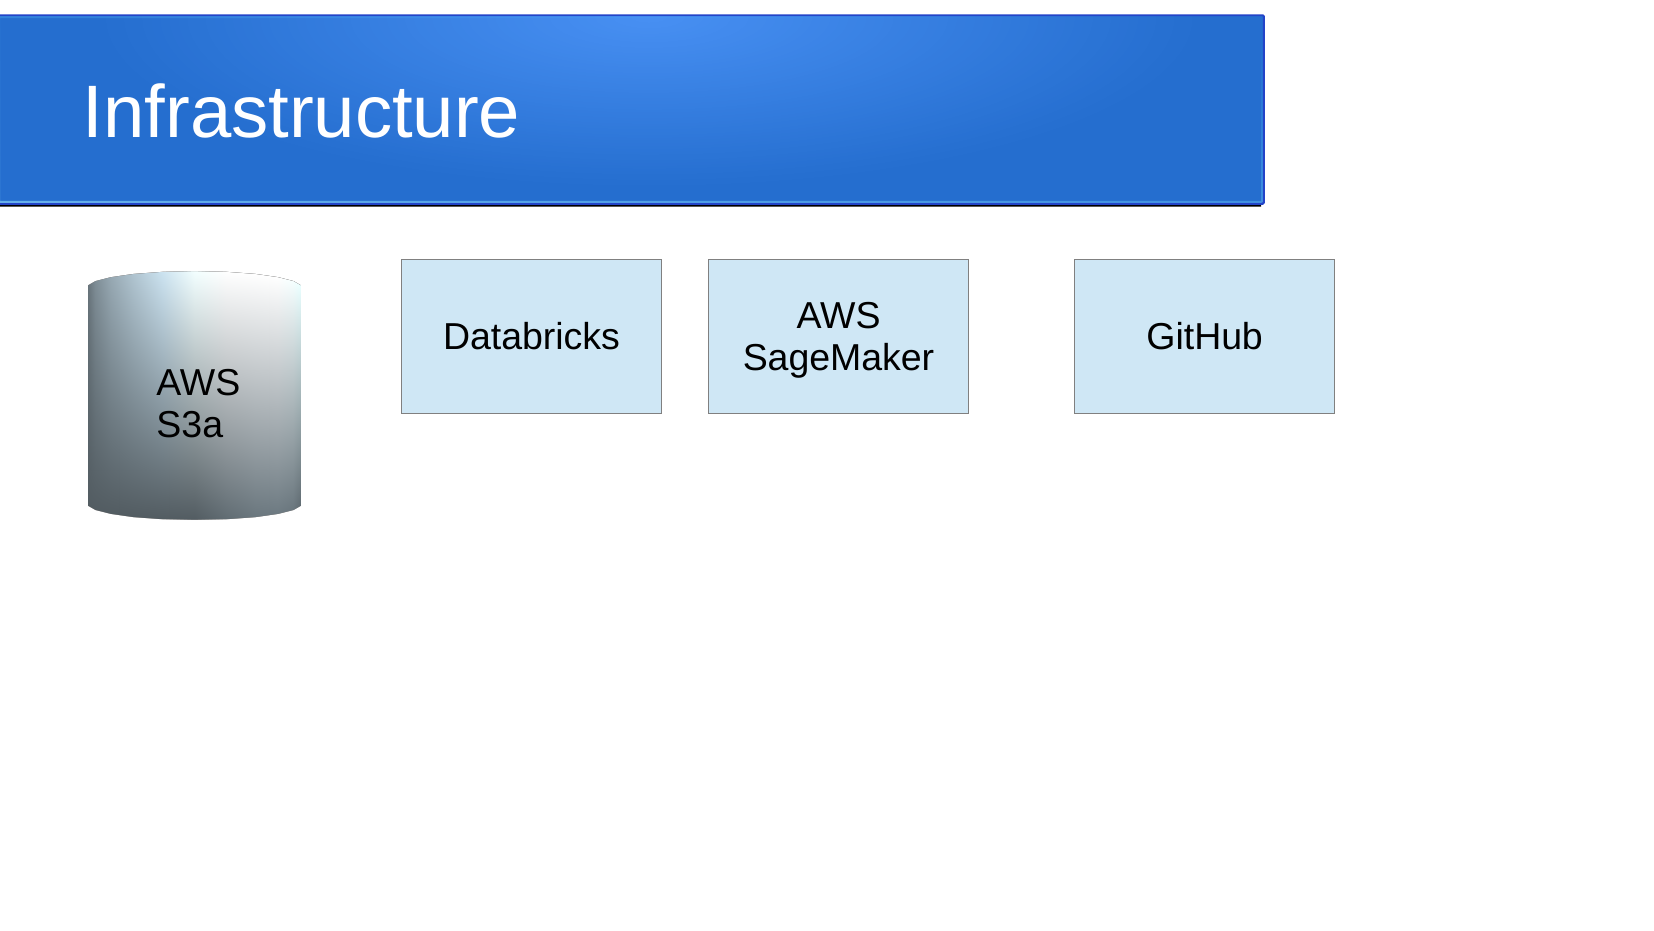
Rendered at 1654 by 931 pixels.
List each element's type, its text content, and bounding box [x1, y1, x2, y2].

text_box GitHub [1074, 259, 1335, 414]
text_box Databricks [401, 259, 662, 414]
text_box AWS S3a [141, 354, 260, 454]
title Infrastructure [82, 35, 1235, 189]
text_box AWS SageMaker [708, 259, 969, 414]
